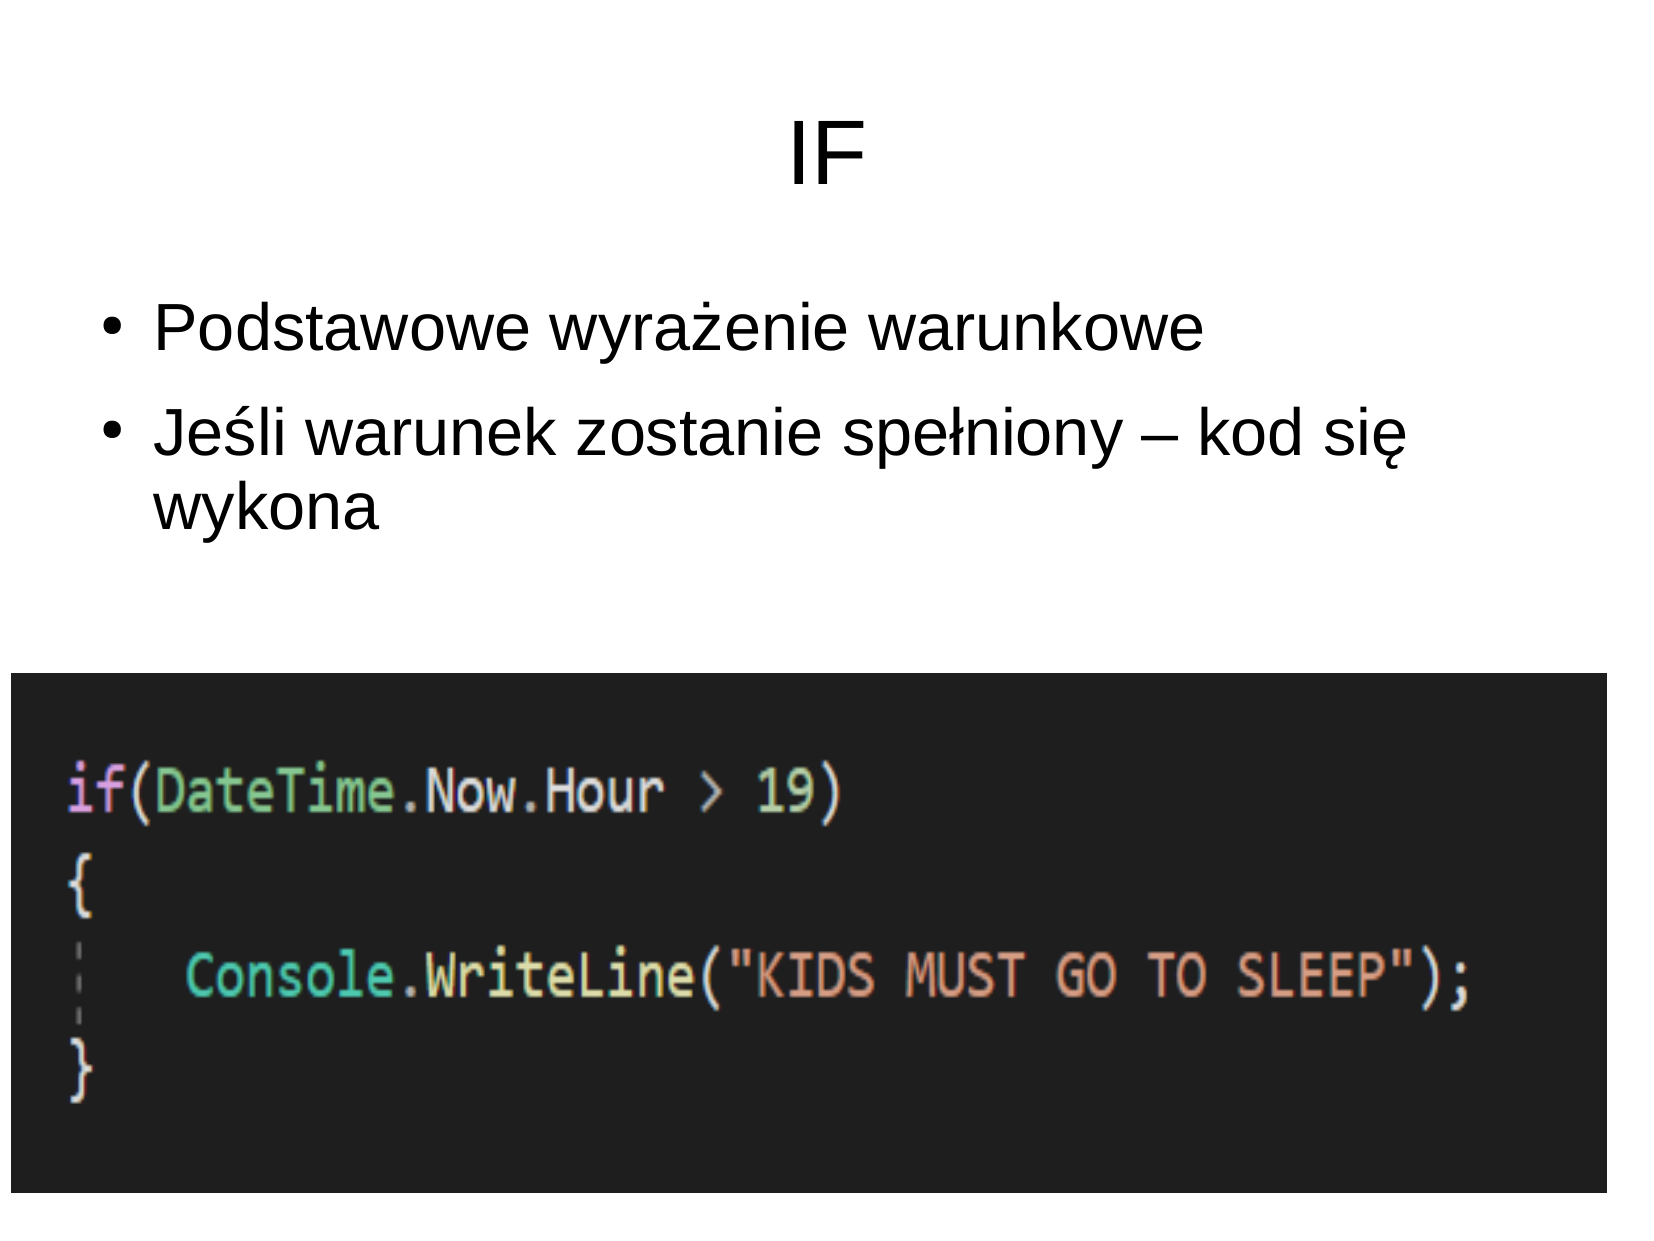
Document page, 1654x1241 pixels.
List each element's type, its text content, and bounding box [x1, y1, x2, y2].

title IF [82, 49, 1571, 257]
picture [11, 673, 1607, 1193]
list Podstawowe wyrażenie warunkowe Jeśli warunek zostanie spełniony – kod się wykona [82, 290, 1571, 673]
